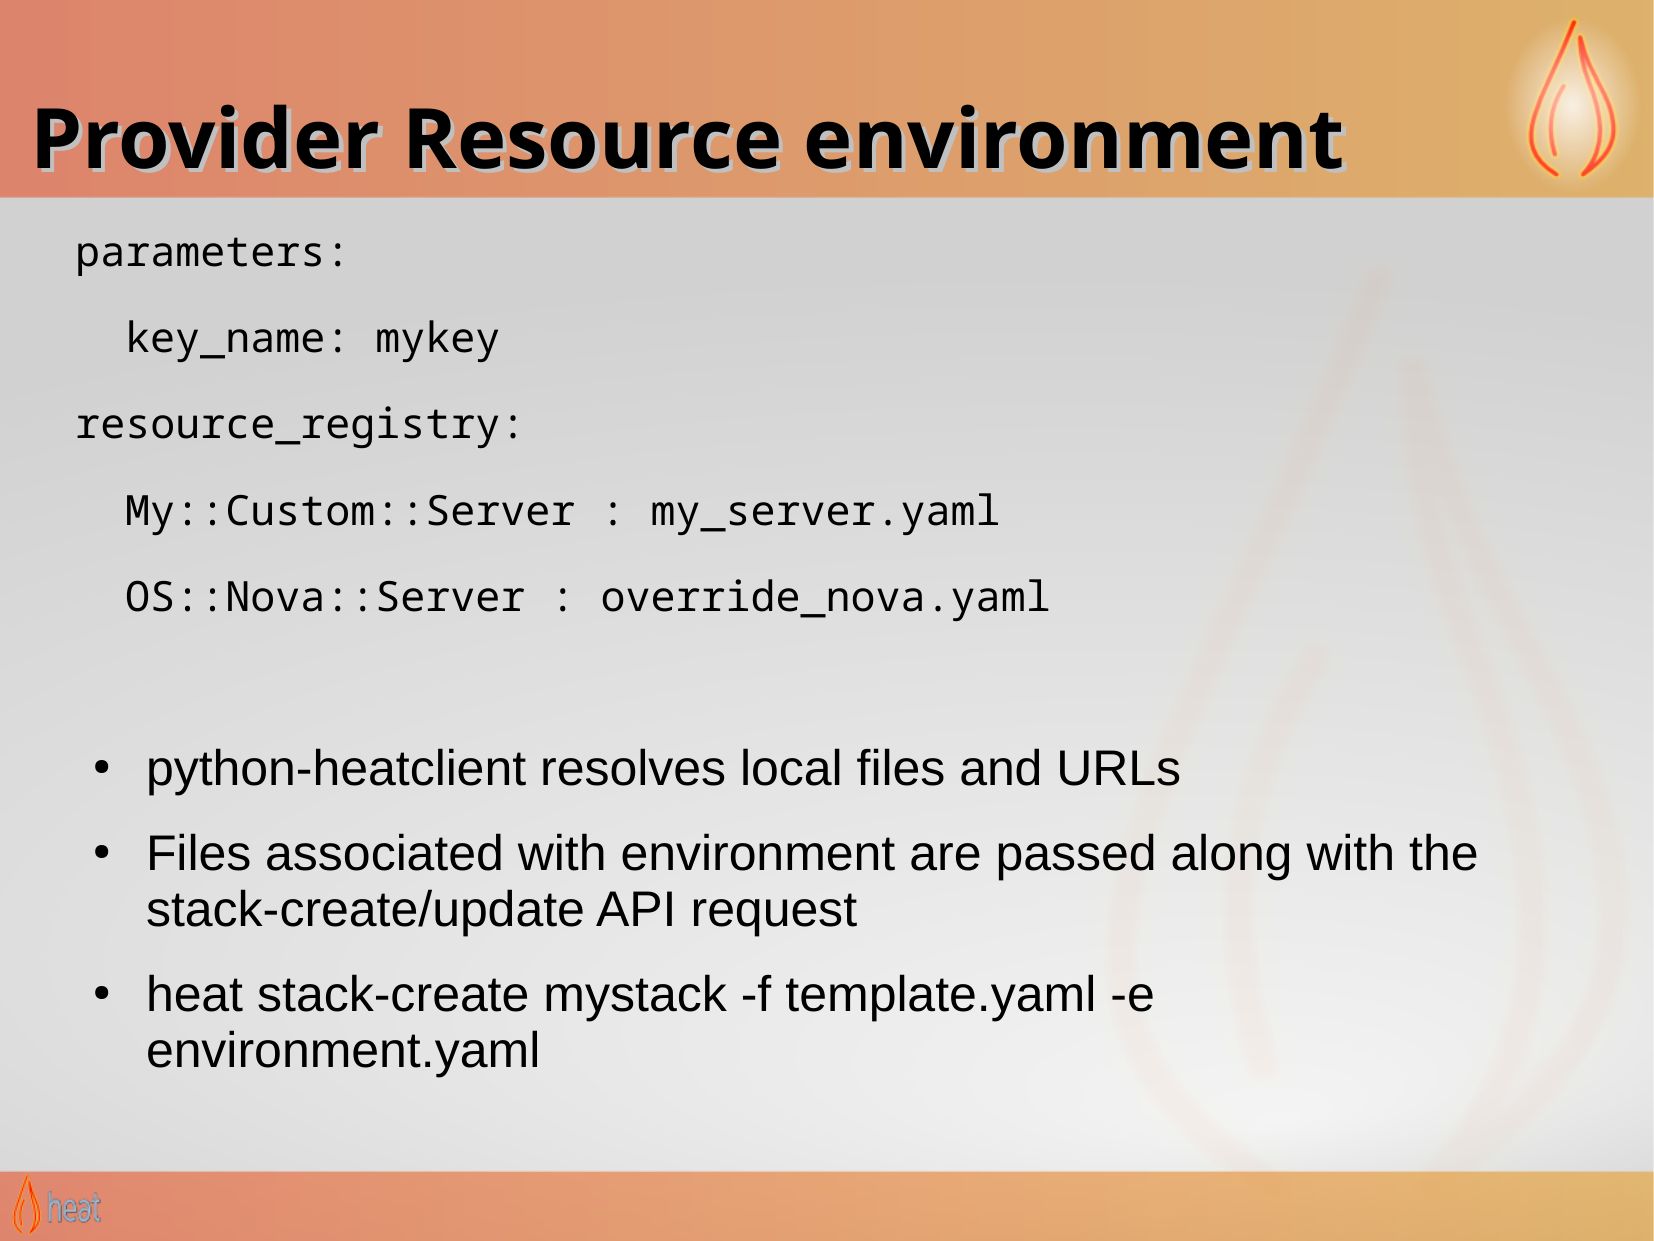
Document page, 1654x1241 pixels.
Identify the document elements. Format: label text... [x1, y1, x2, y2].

picture [0, 0, 1654, 1241]
list parameters: key_name: mykey resource_registry: My::Custom::Server : my_server.yaml OS::Nova::Server : override_nova.yaml python-heatclient resolves local files and URLs Files associated with environment are passed along with the stack-create/update API request heat stack-create mystack -f template.yaml -e environment.yaml [75, 221, 1564, 1177]
title Provider Resource environment [30, 23, 1606, 249]
